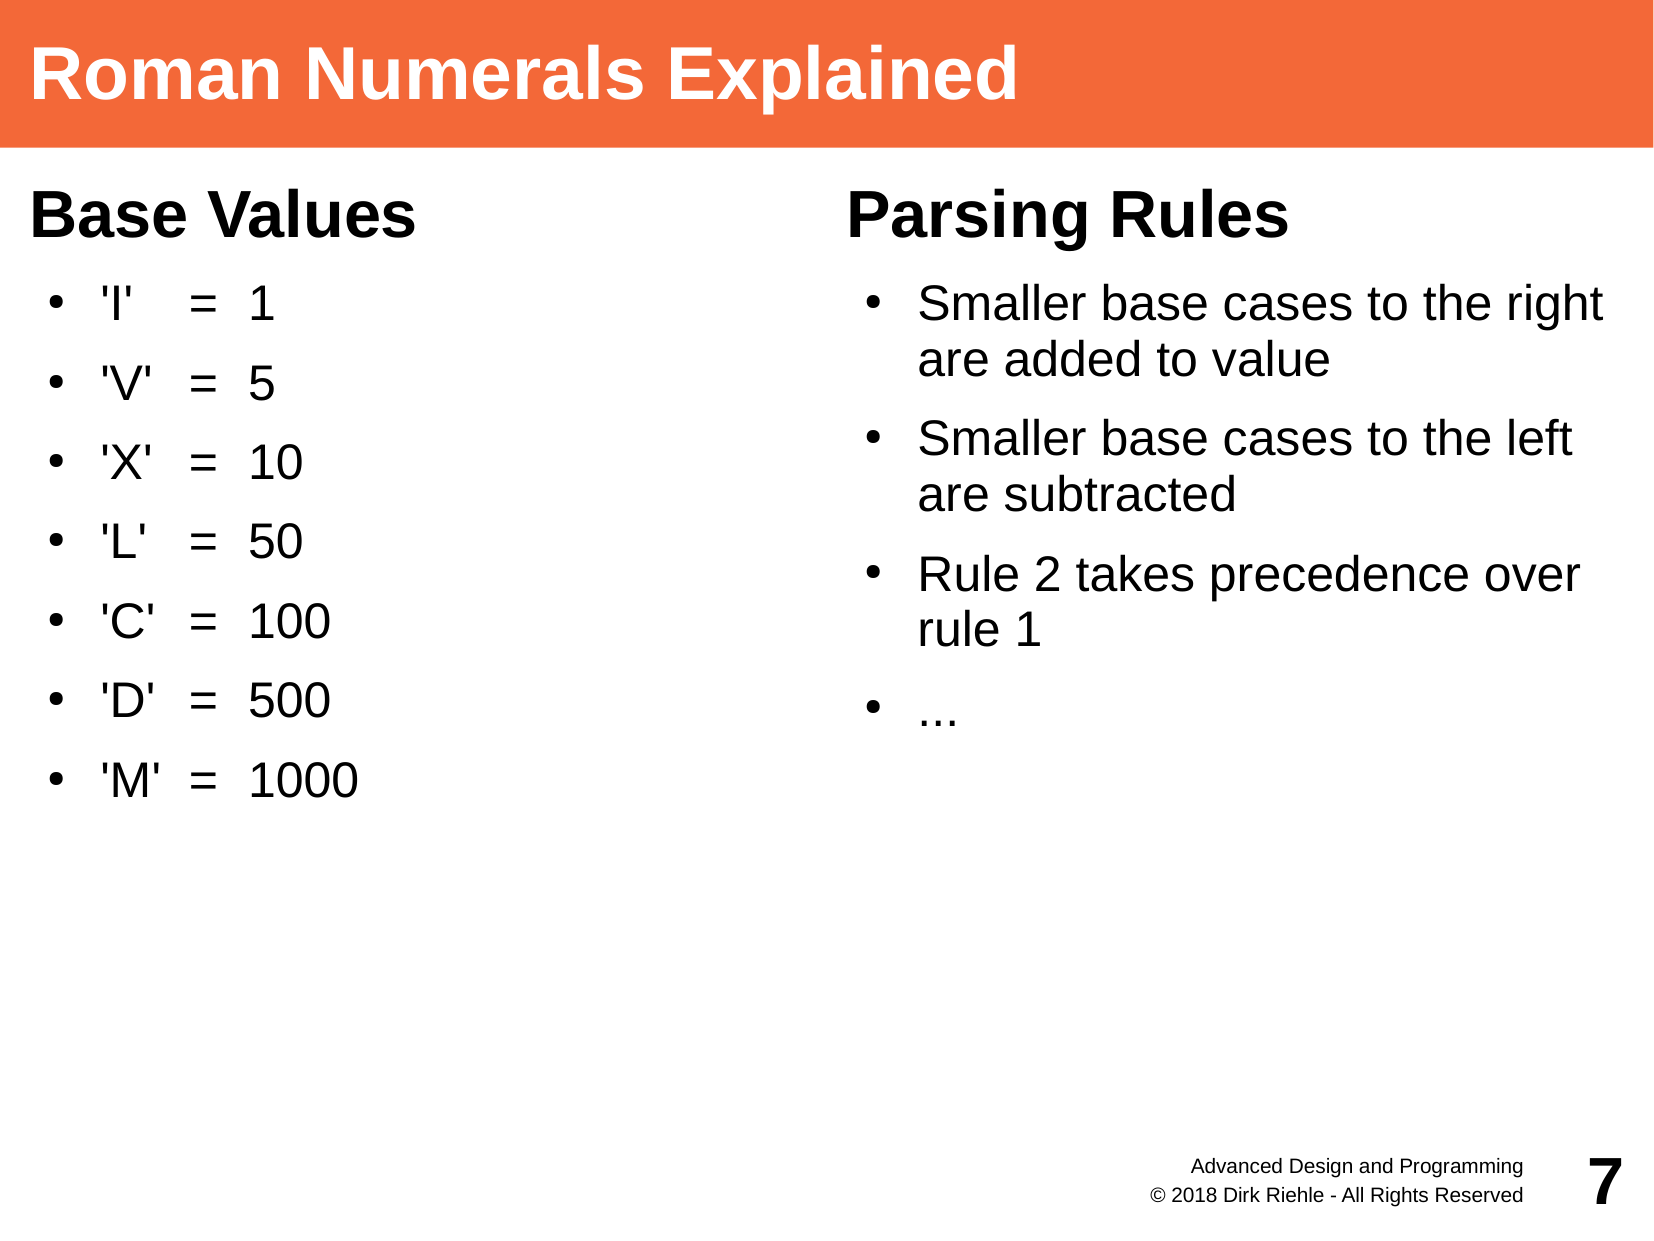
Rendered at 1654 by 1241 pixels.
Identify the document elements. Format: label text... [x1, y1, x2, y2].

list Parsing Rules Smaller base cases to the right are added to value Smaller base cases to the left are subtracted Rule 2 takes precedence over rule 1 ... [846, 177, 1625, 1063]
title Roman Numerals Explained [0, 0, 1654, 148]
list Base Values 'I' = 1 'V' = 5 'X' = 10 'L' = 50 'C' = 100 'D' = 500 'M' = 1000 [29, 177, 808, 1211]
